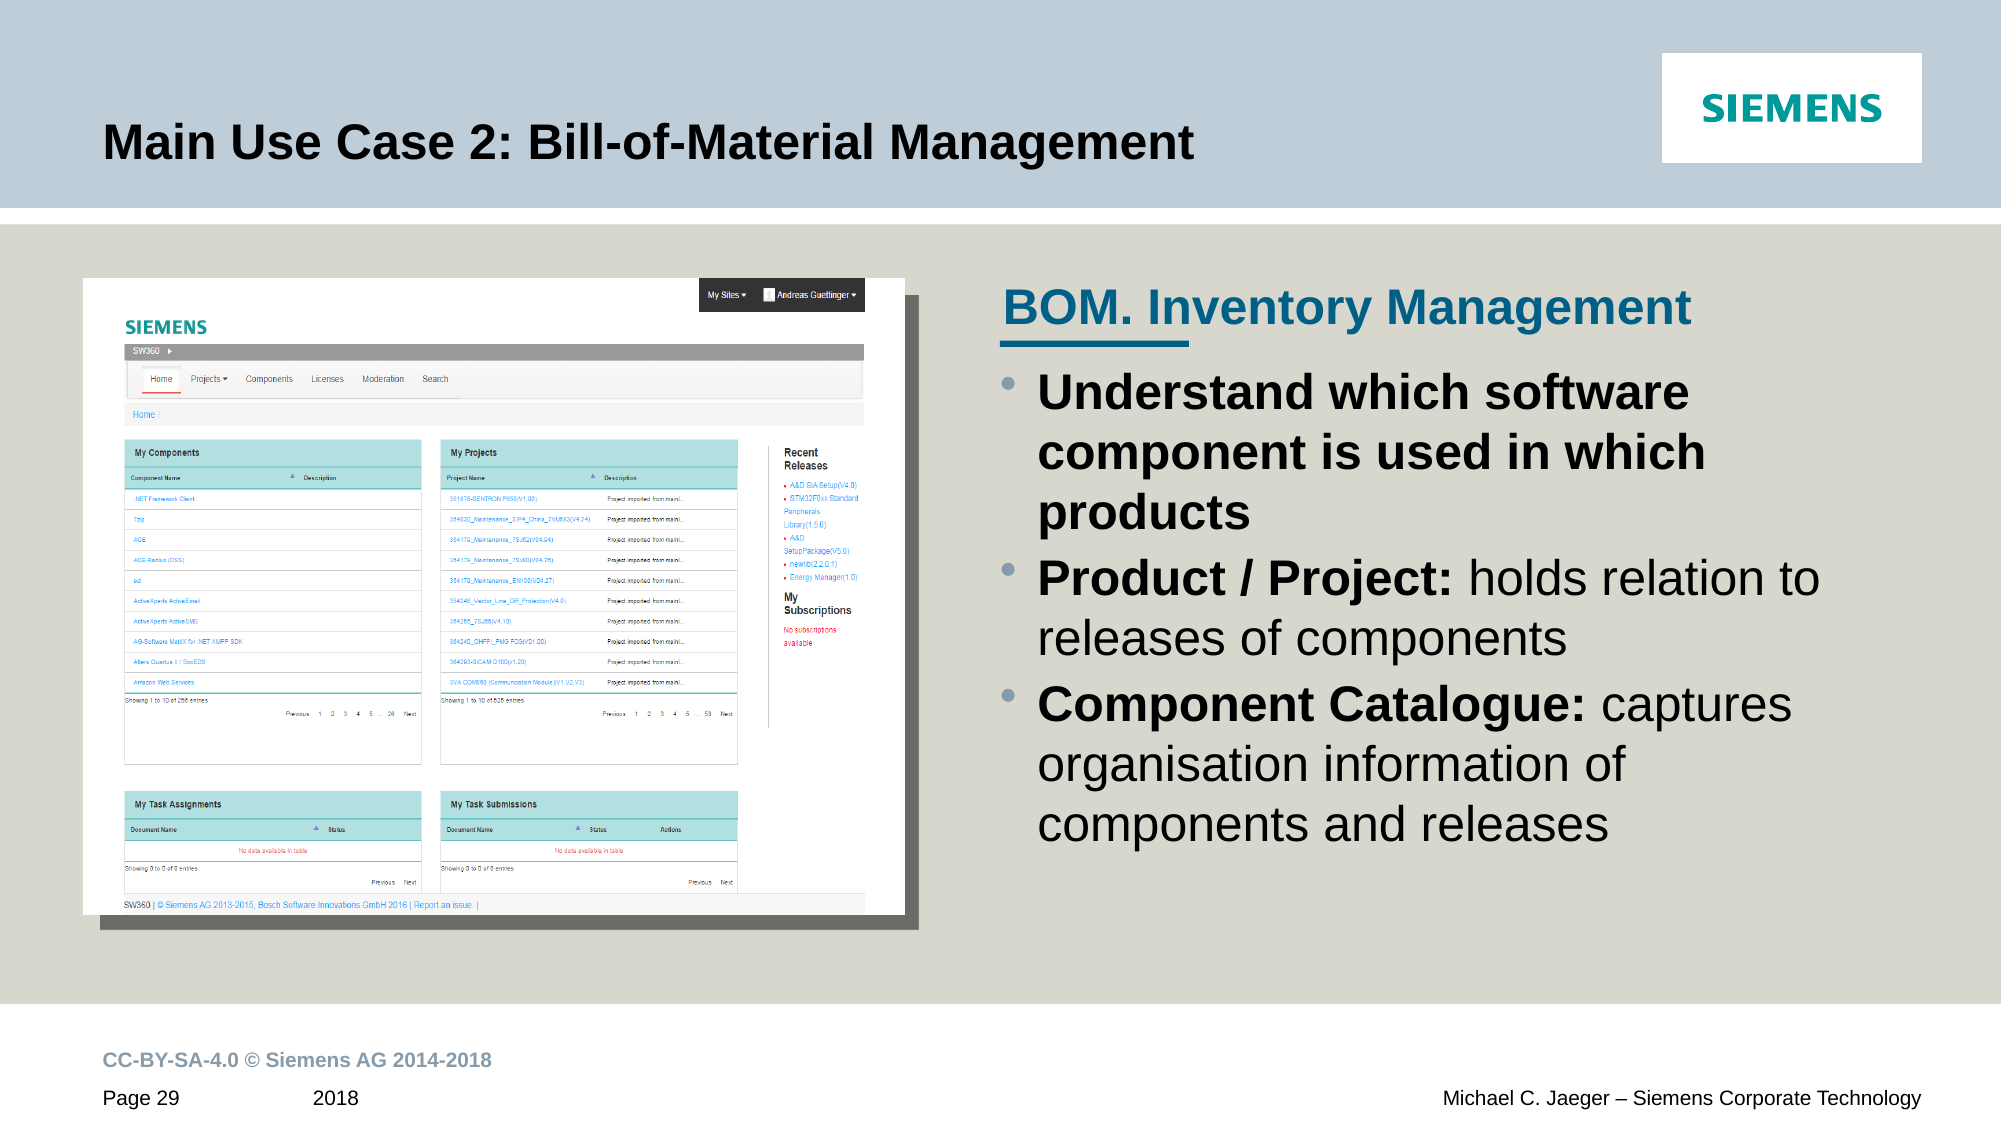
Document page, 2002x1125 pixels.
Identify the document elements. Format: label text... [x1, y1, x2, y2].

text_box BOM. Inventory Management [1002, 273, 1693, 335]
title Main Use Case 2: Bill-of-Material Management [0, 0, 2001, 208]
text_box Understand which software component is used in which products Product / Project: holds relation to releases of components Component Catalogue: captures organisation information of components and releases [999, 359, 1848, 852]
picture [83, 278, 905, 915]
text_box [0, 224, 2001, 1004]
